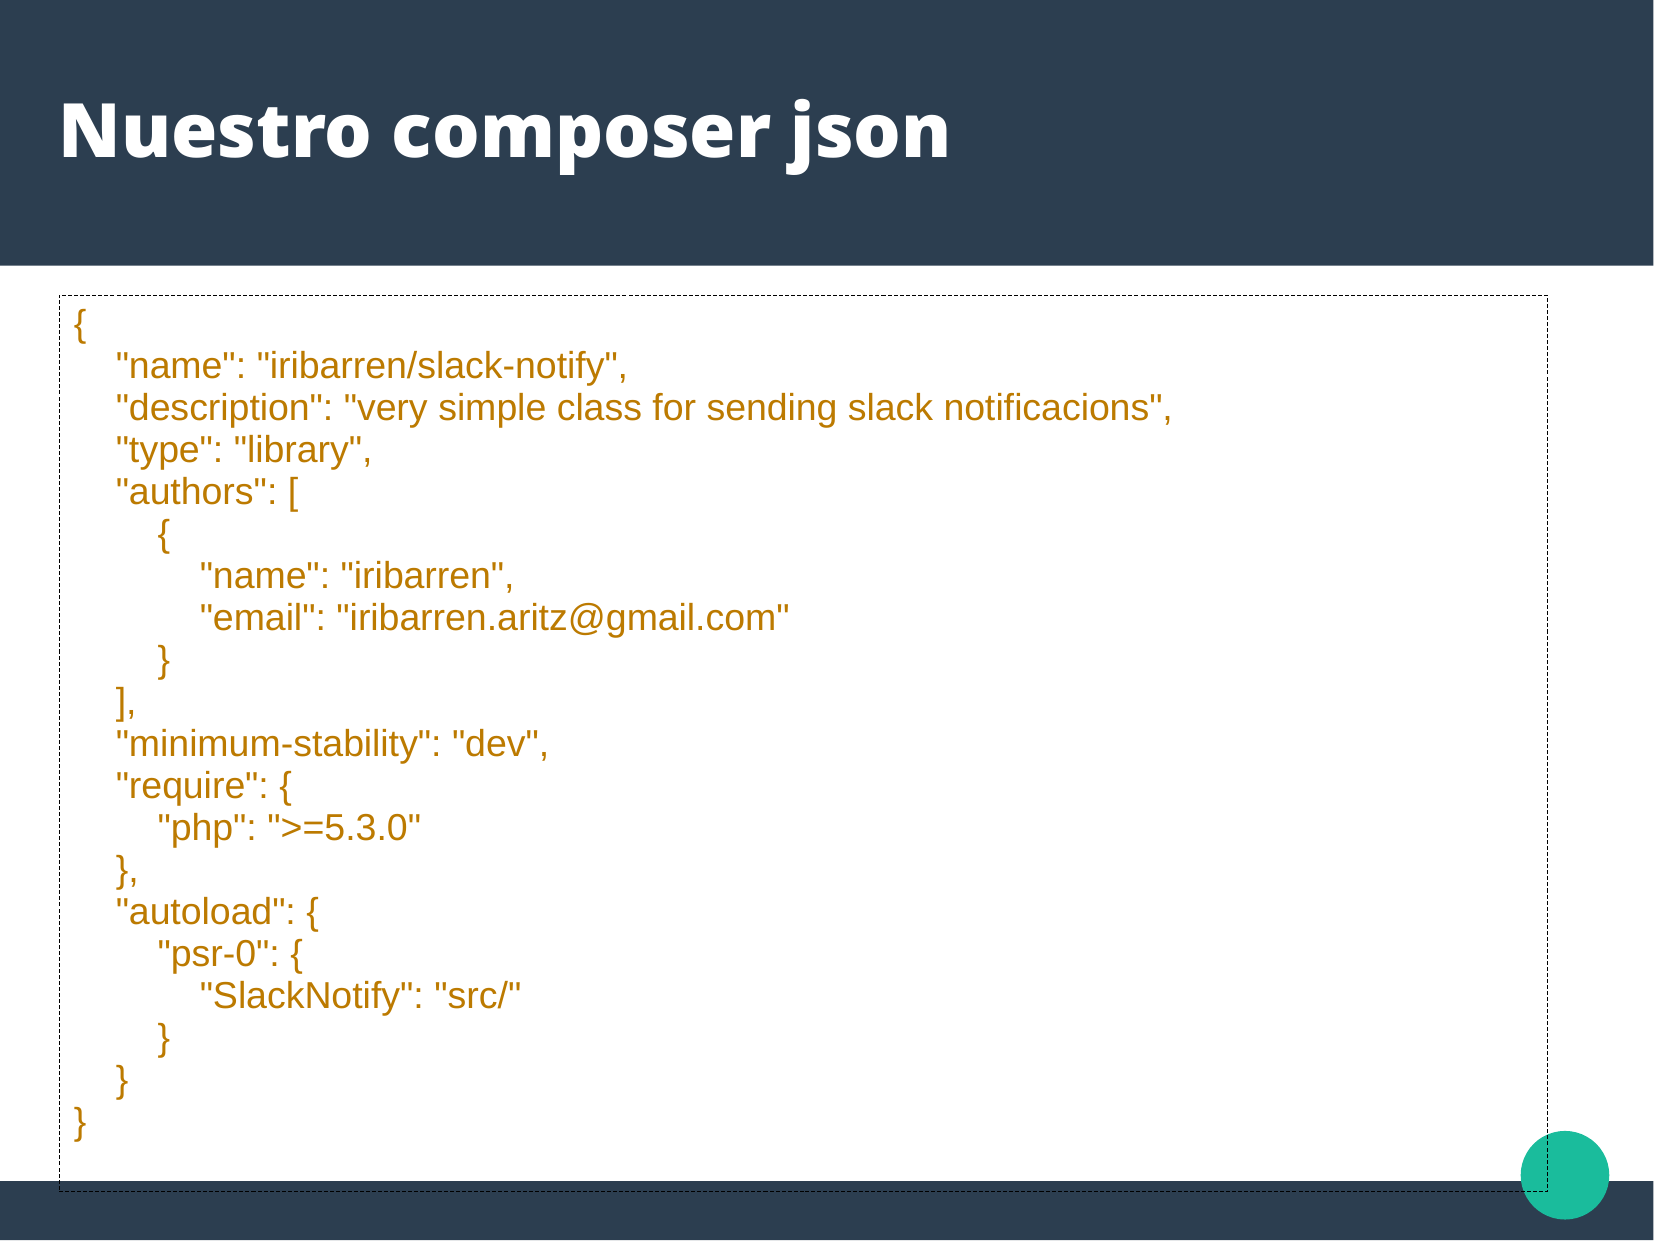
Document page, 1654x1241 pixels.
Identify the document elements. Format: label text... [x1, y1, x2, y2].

title Nuestro composer json [59, 49, 1595, 207]
text_box { "name": "iribarren/slack-notify", "description": "very simple class for sending slack notificacions", "type": "library", "authors": [ { "name": "iribarren", "email": "iribarren.aritz@gmail.com" } ], "minimum-stability": "dev", "require": { "php": ">=5.3.0" }, "autoload": { "psr-0": { "SlackNotify": "src/" } } } [59, 295, 1548, 1182]
